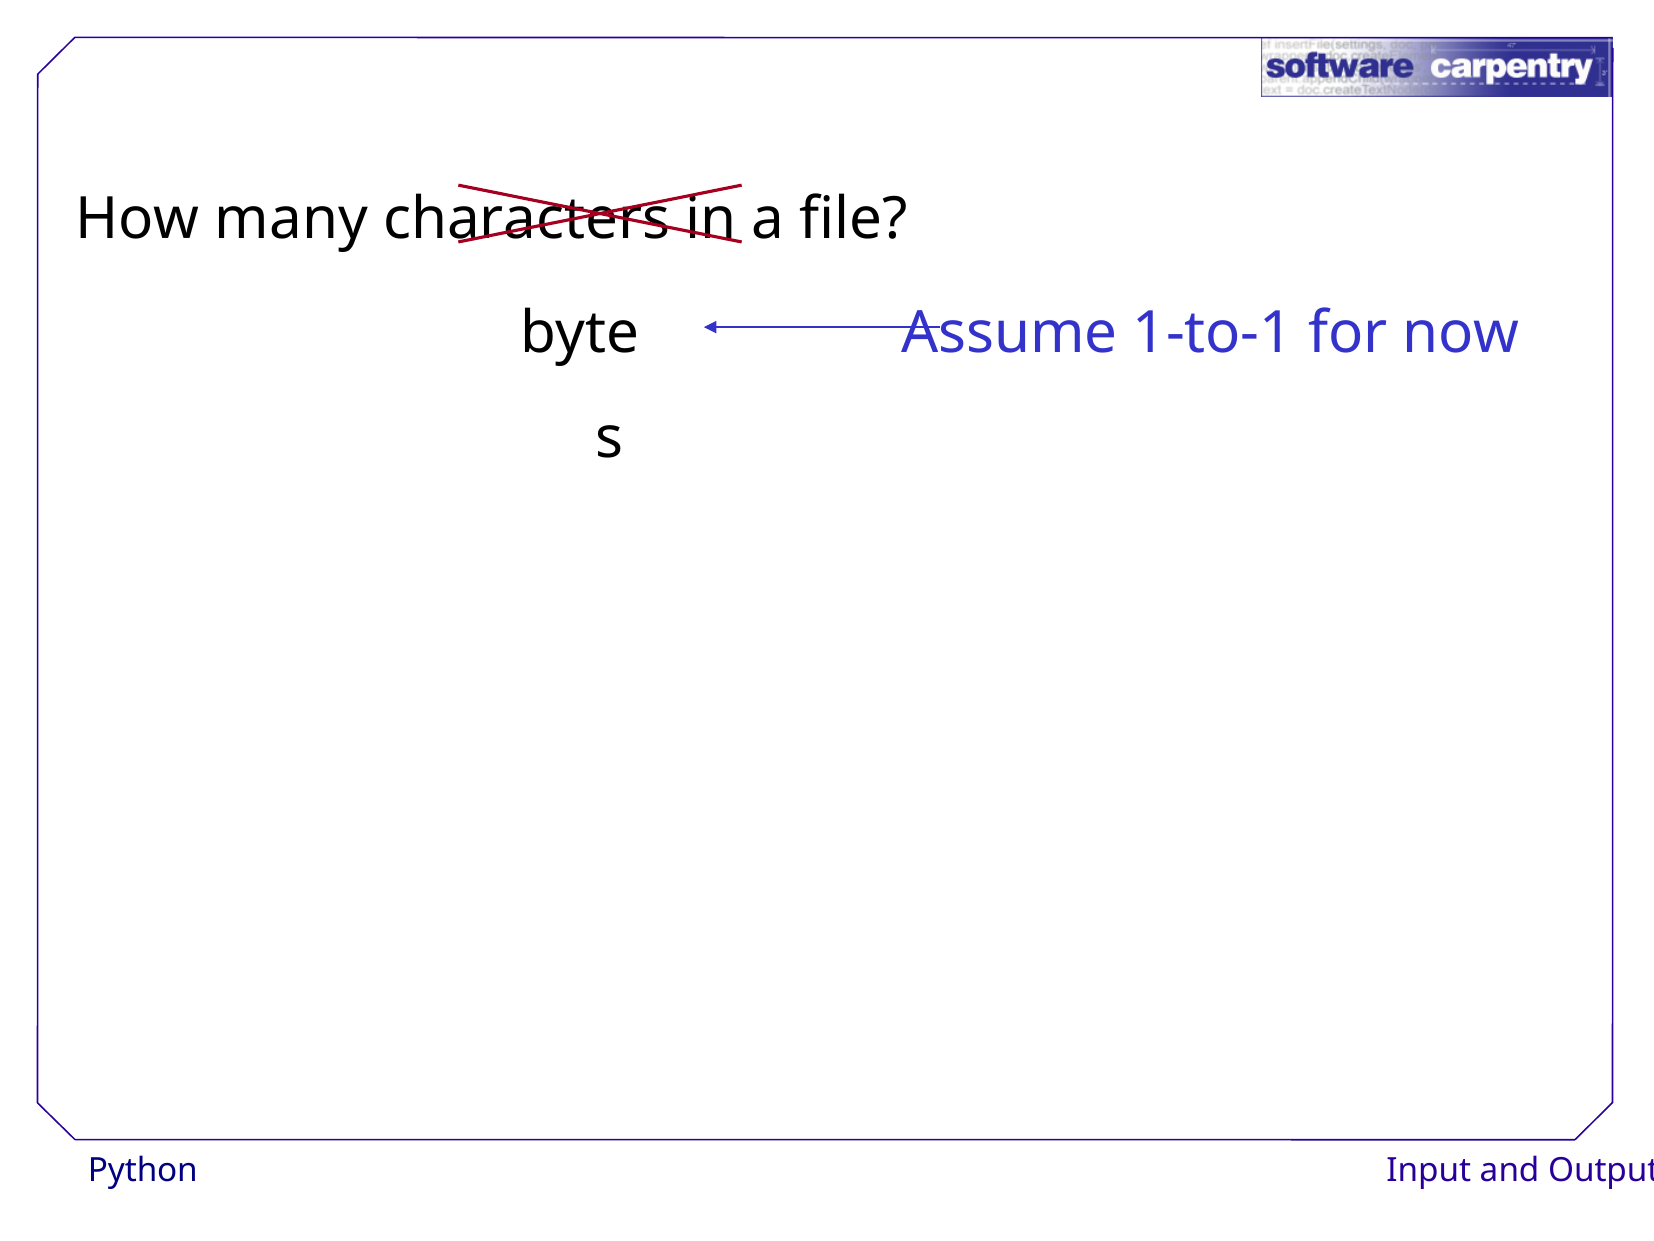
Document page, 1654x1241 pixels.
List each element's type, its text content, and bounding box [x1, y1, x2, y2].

text_box Assume 1-to-1 for now [886, 251, 1654, 372]
text_box How many characters in a file? [60, 138, 1073, 259]
picture [1261, 39, 1613, 97]
text_box bytes [505, 251, 676, 477]
